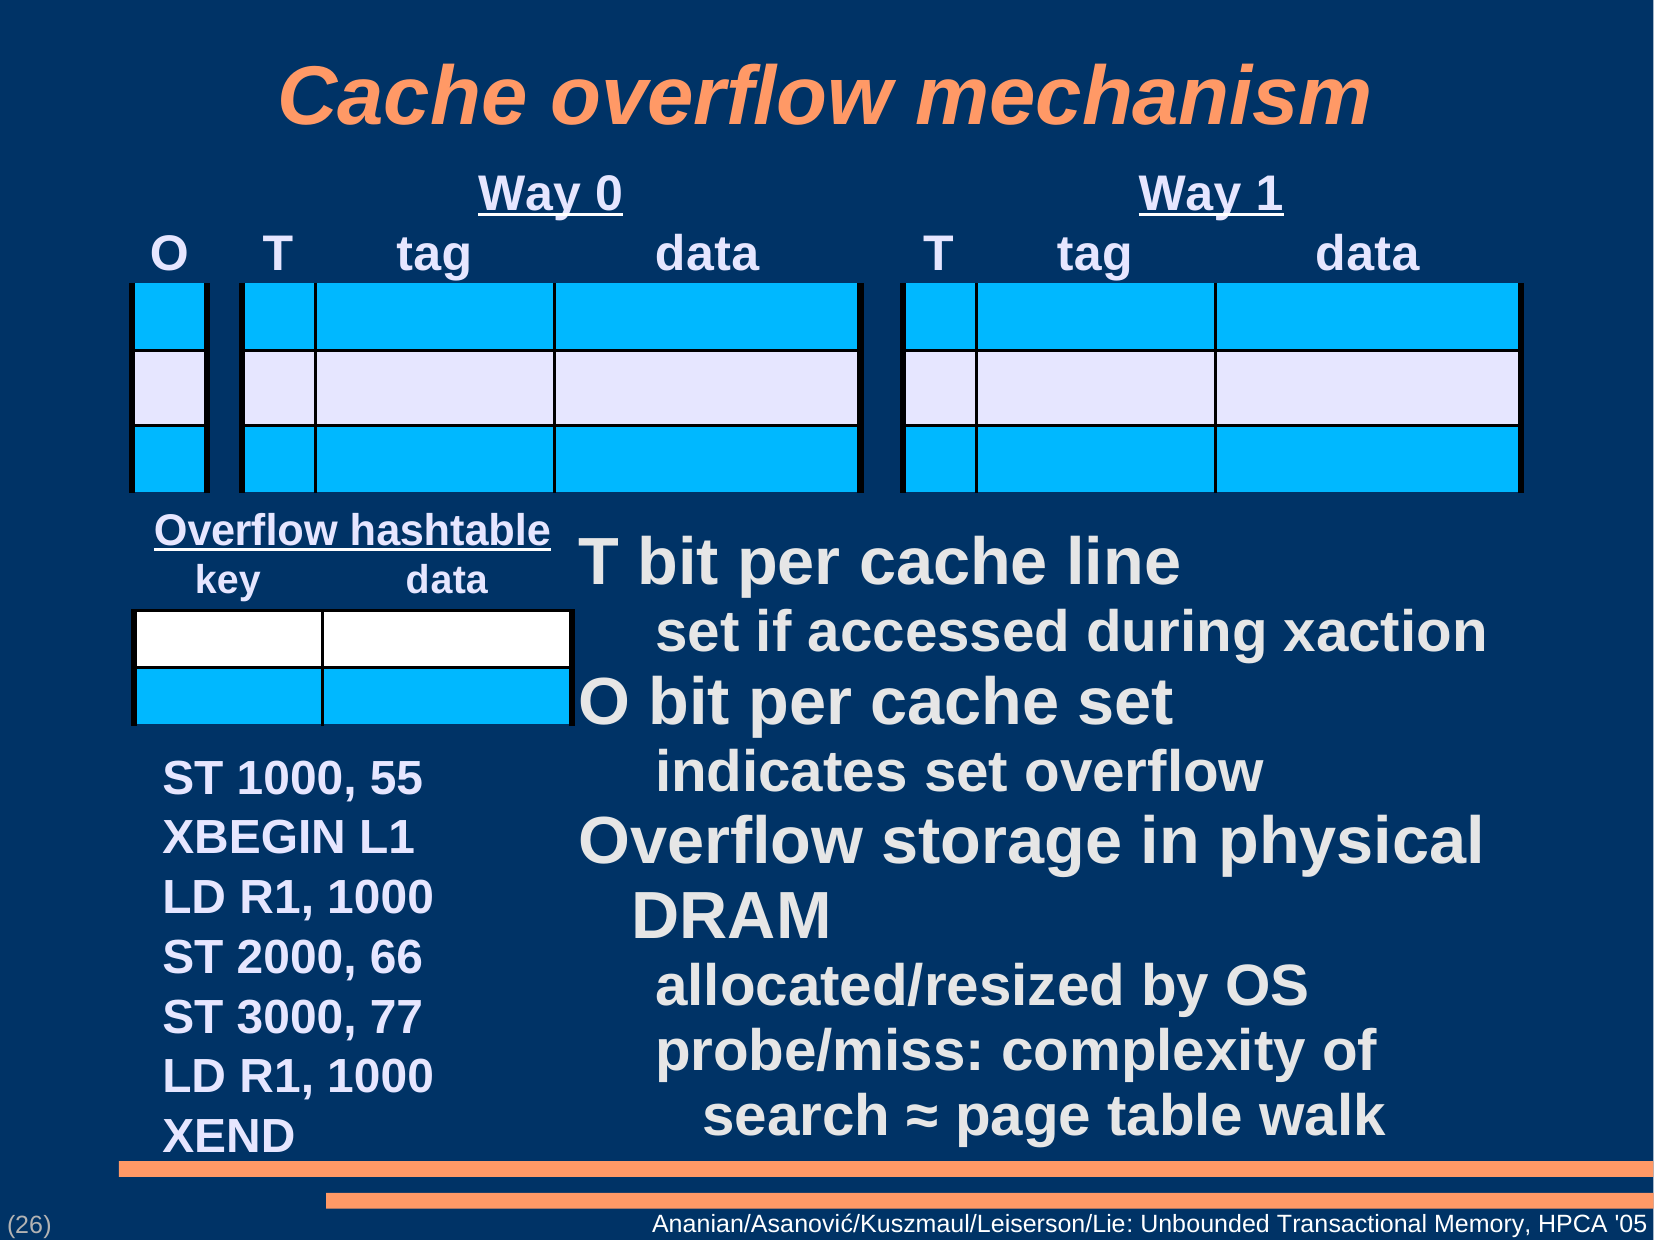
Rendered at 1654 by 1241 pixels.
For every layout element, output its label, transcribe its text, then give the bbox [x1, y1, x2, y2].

chart [128, 508, 577, 727]
text_box ST 1000, 55 XBEGIN L1 LD R1, 1000 ST 2000, 66 ST 3000, 77 LD R1, 1000 XEND [162, 750, 435, 1163]
list T bit per cache line set if accessed during xaction O bit per cache set indicates set overflow Overflow storage in physical DRAM allocated/resized by OS probe/miss: complexity of search ≈ page table walk [560, 523, 1561, 1161]
title Cache overflow mechanism [51, 28, 1600, 163]
chart [127, 163, 1527, 495]
